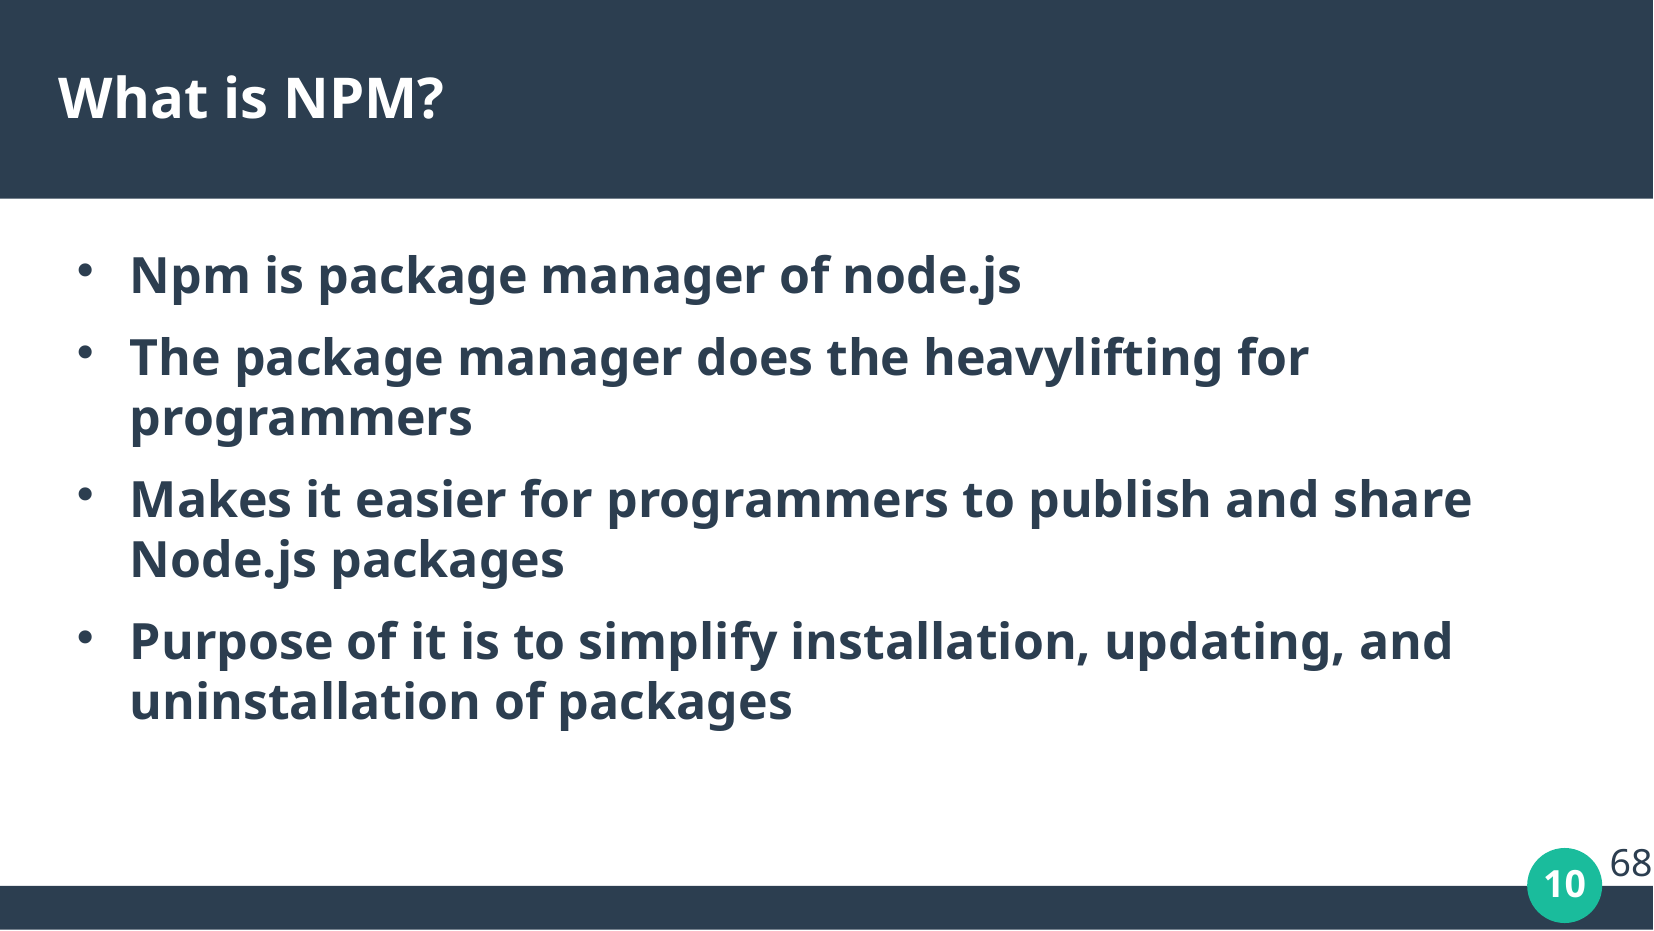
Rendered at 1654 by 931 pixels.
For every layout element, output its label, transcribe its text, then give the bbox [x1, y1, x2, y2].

title What is NPM? [59, 37, 1594, 155]
text_box 68 [1588, 830, 1654, 899]
list Npm is package manager of node.js The package manager does the heavylifting for programmers Makes it easier for programmers to publish and share Node.js packages Purpose of it is to simplify installation, updating, and uninstallation of packages [59, 243, 1594, 864]
